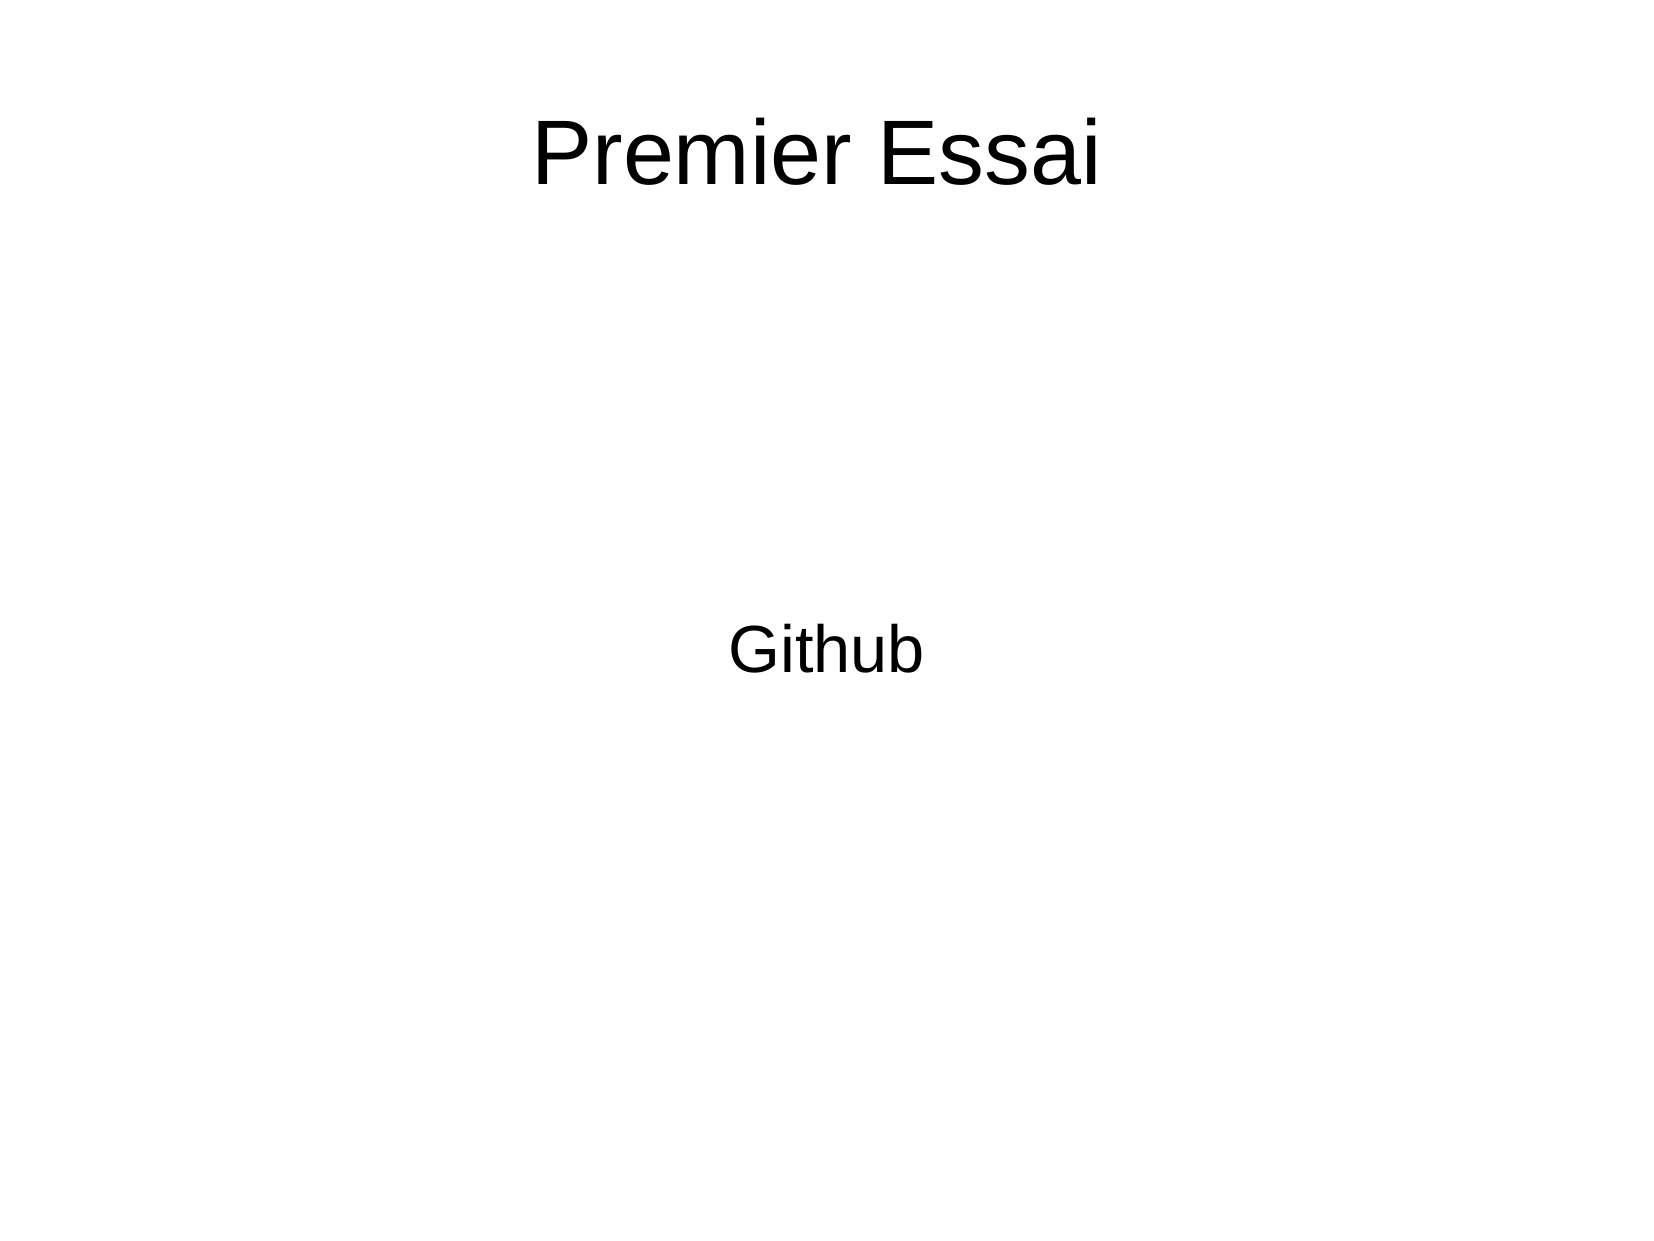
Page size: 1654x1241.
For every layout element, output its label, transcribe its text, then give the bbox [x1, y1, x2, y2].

subtitle Github [82, 290, 1571, 1010]
title Premier Essai [82, 49, 1571, 257]
